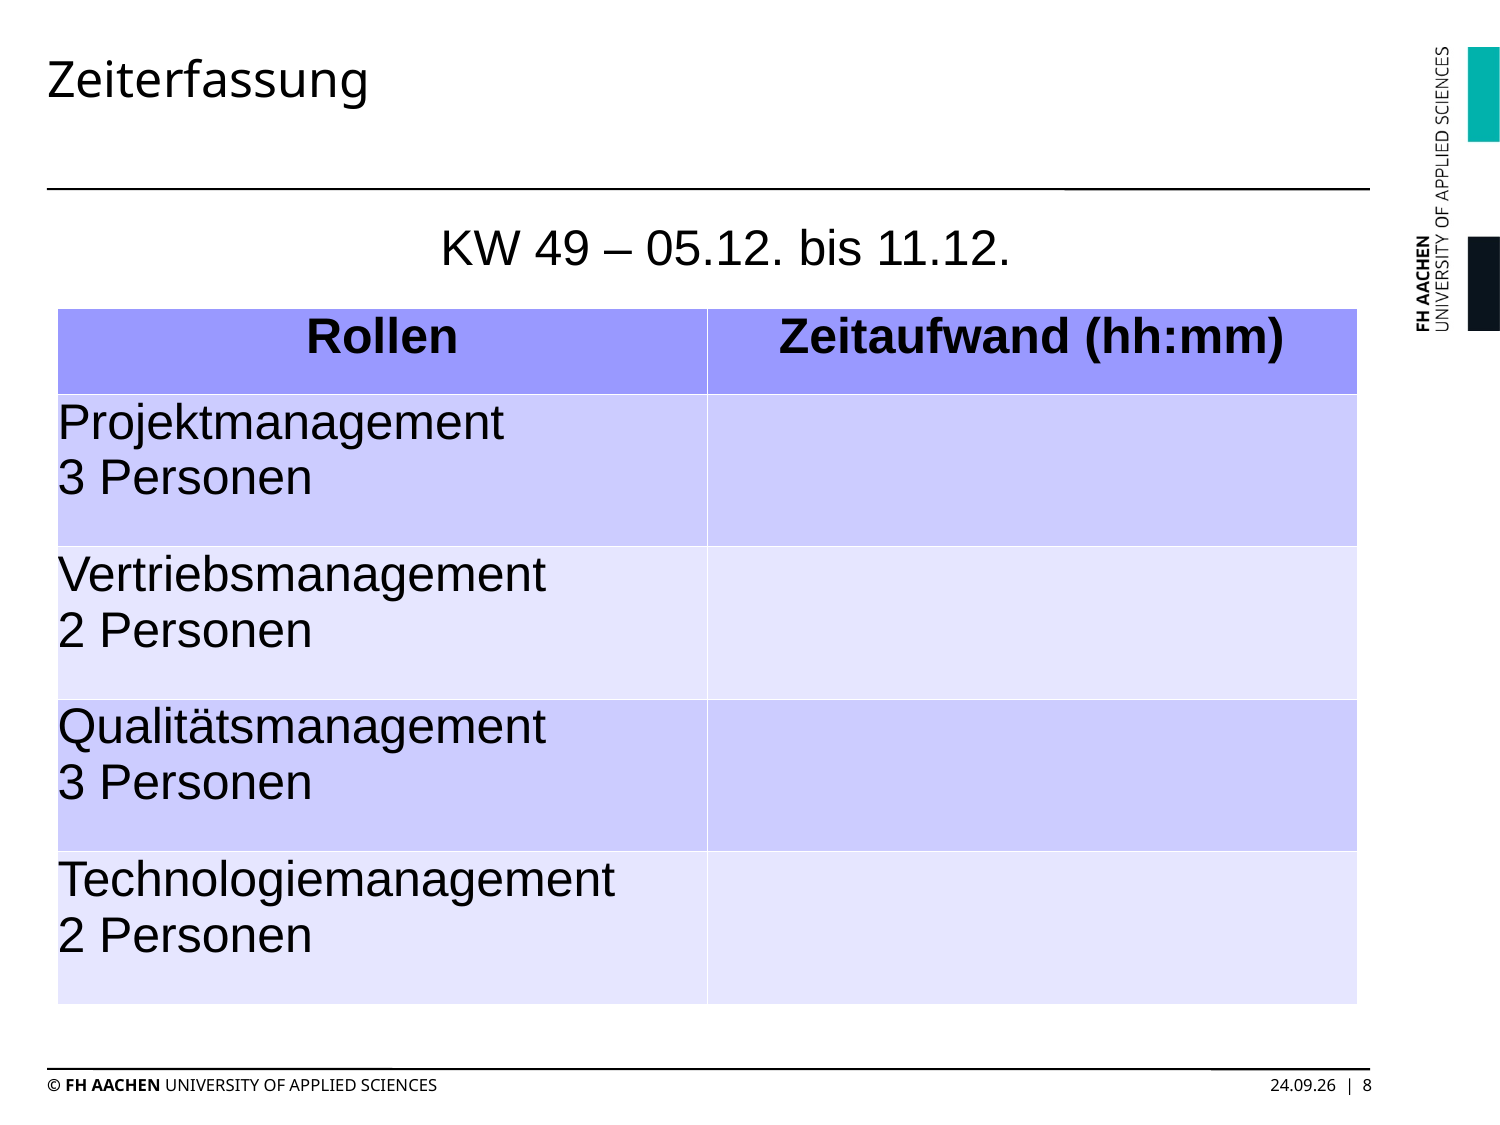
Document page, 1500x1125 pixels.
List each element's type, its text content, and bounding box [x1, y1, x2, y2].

table_cell [708, 700, 1357, 851]
table_cell [708, 852, 1357, 1004]
text_box KW 49 – 05.12. bis 11.12. [11, 212, 1441, 284]
table_cell Projektmanagement 3 Personen [58, 395, 707, 546]
table_header Rollen [58, 309, 707, 394]
table_cell Technologiemanagement 2 Personen [58, 852, 707, 1004]
table_cell [708, 395, 1357, 546]
title Zeiterfassung [47, 47, 1371, 166]
table_header Zeitaufwand (hh:mm) [708, 309, 1357, 394]
table_cell Qualitätsmanagement 3 Personen [58, 700, 707, 851]
picture [1404, 47, 1500, 331]
table_cell Vertriebsmanagement 2 Personen [58, 547, 707, 699]
table_cell [708, 547, 1357, 699]
